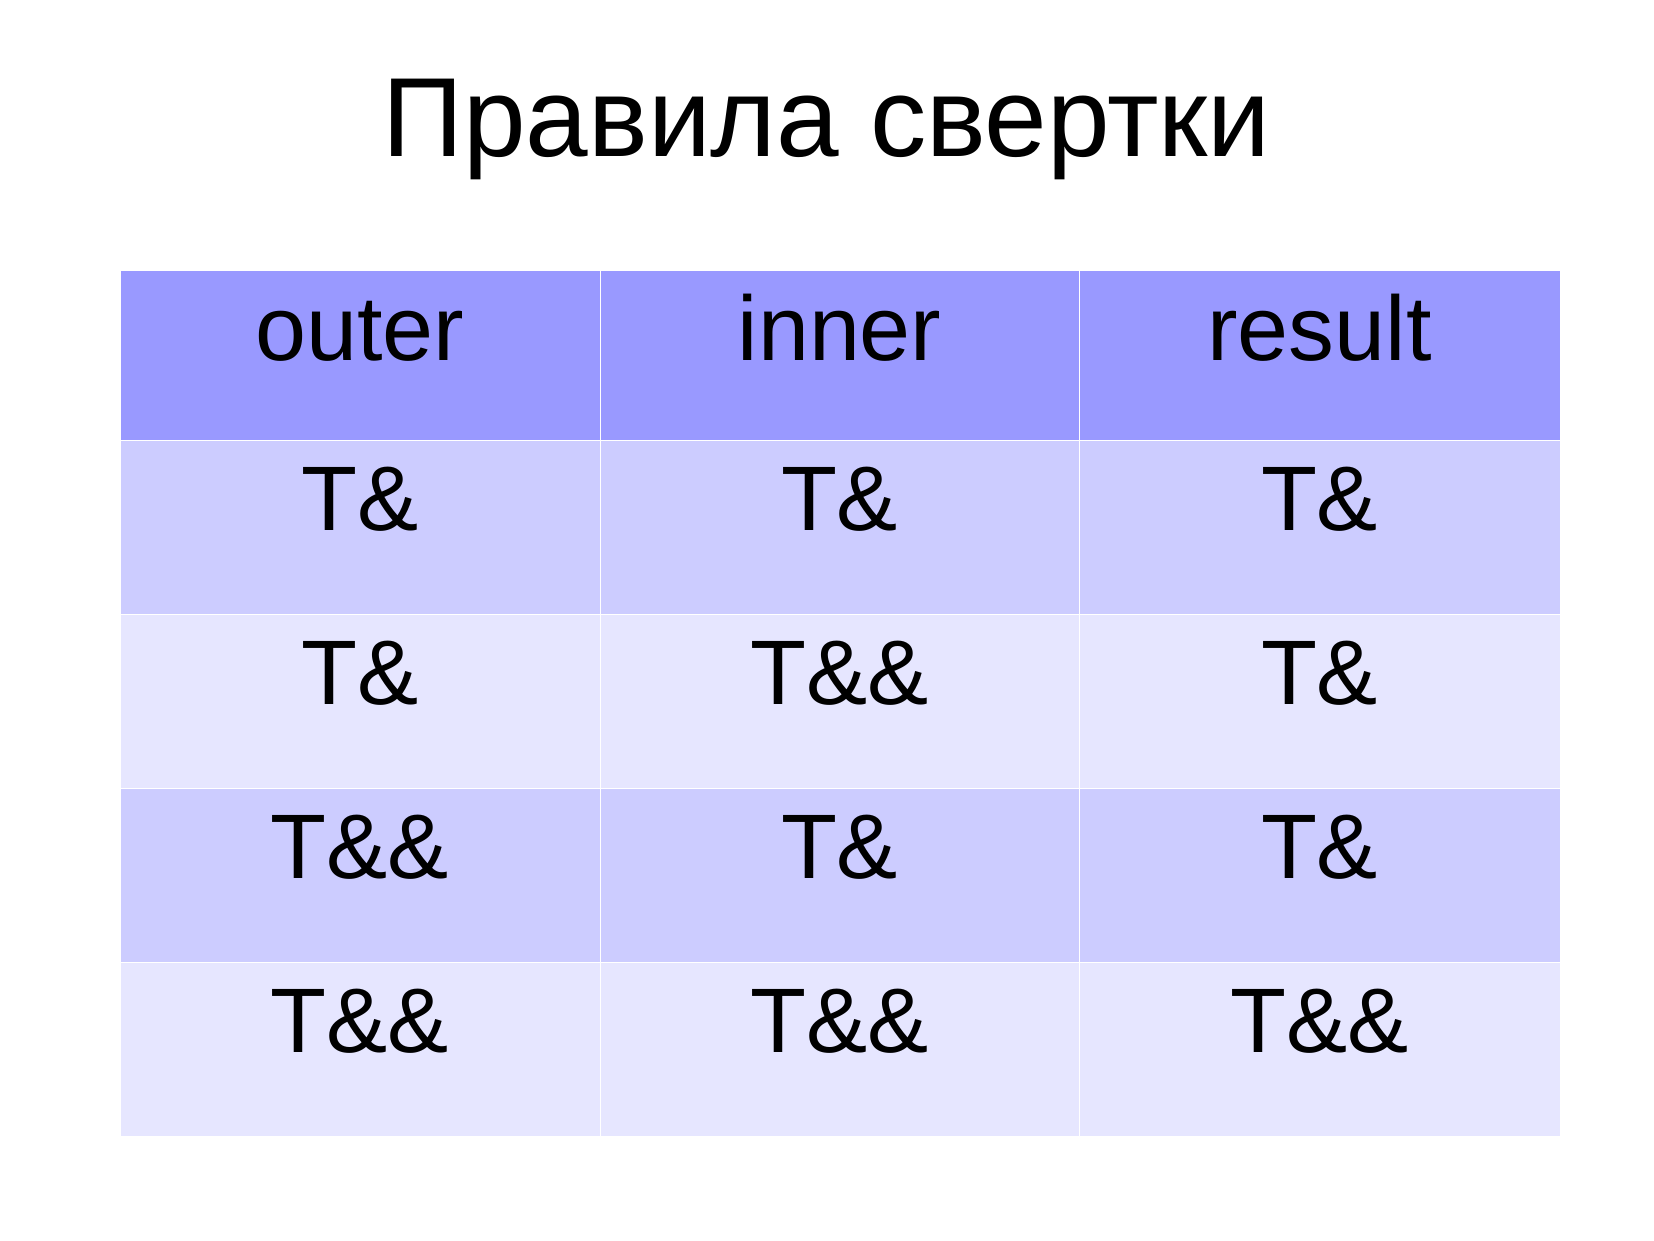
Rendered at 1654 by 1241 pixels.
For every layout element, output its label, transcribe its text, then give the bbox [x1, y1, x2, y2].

title Правила свертки [82, 13, 1571, 222]
table_cell T&& [601, 963, 1079, 1136]
table_cell T&& [121, 963, 600, 1136]
table_cell T& [1080, 789, 1560, 962]
table_cell T&& [601, 615, 1079, 788]
table_cell T& [601, 789, 1079, 962]
table_header outer [121, 271, 600, 440]
table_cell T& [601, 441, 1079, 614]
table_cell T&& [121, 789, 600, 962]
table_cell T&& [1080, 963, 1560, 1136]
table_cell T& [1080, 441, 1560, 614]
table_header inner [601, 271, 1079, 440]
table_cell T& [1080, 615, 1560, 788]
table_cell T& [121, 441, 600, 614]
table_cell T& [121, 615, 600, 788]
table_header result [1080, 271, 1560, 440]
